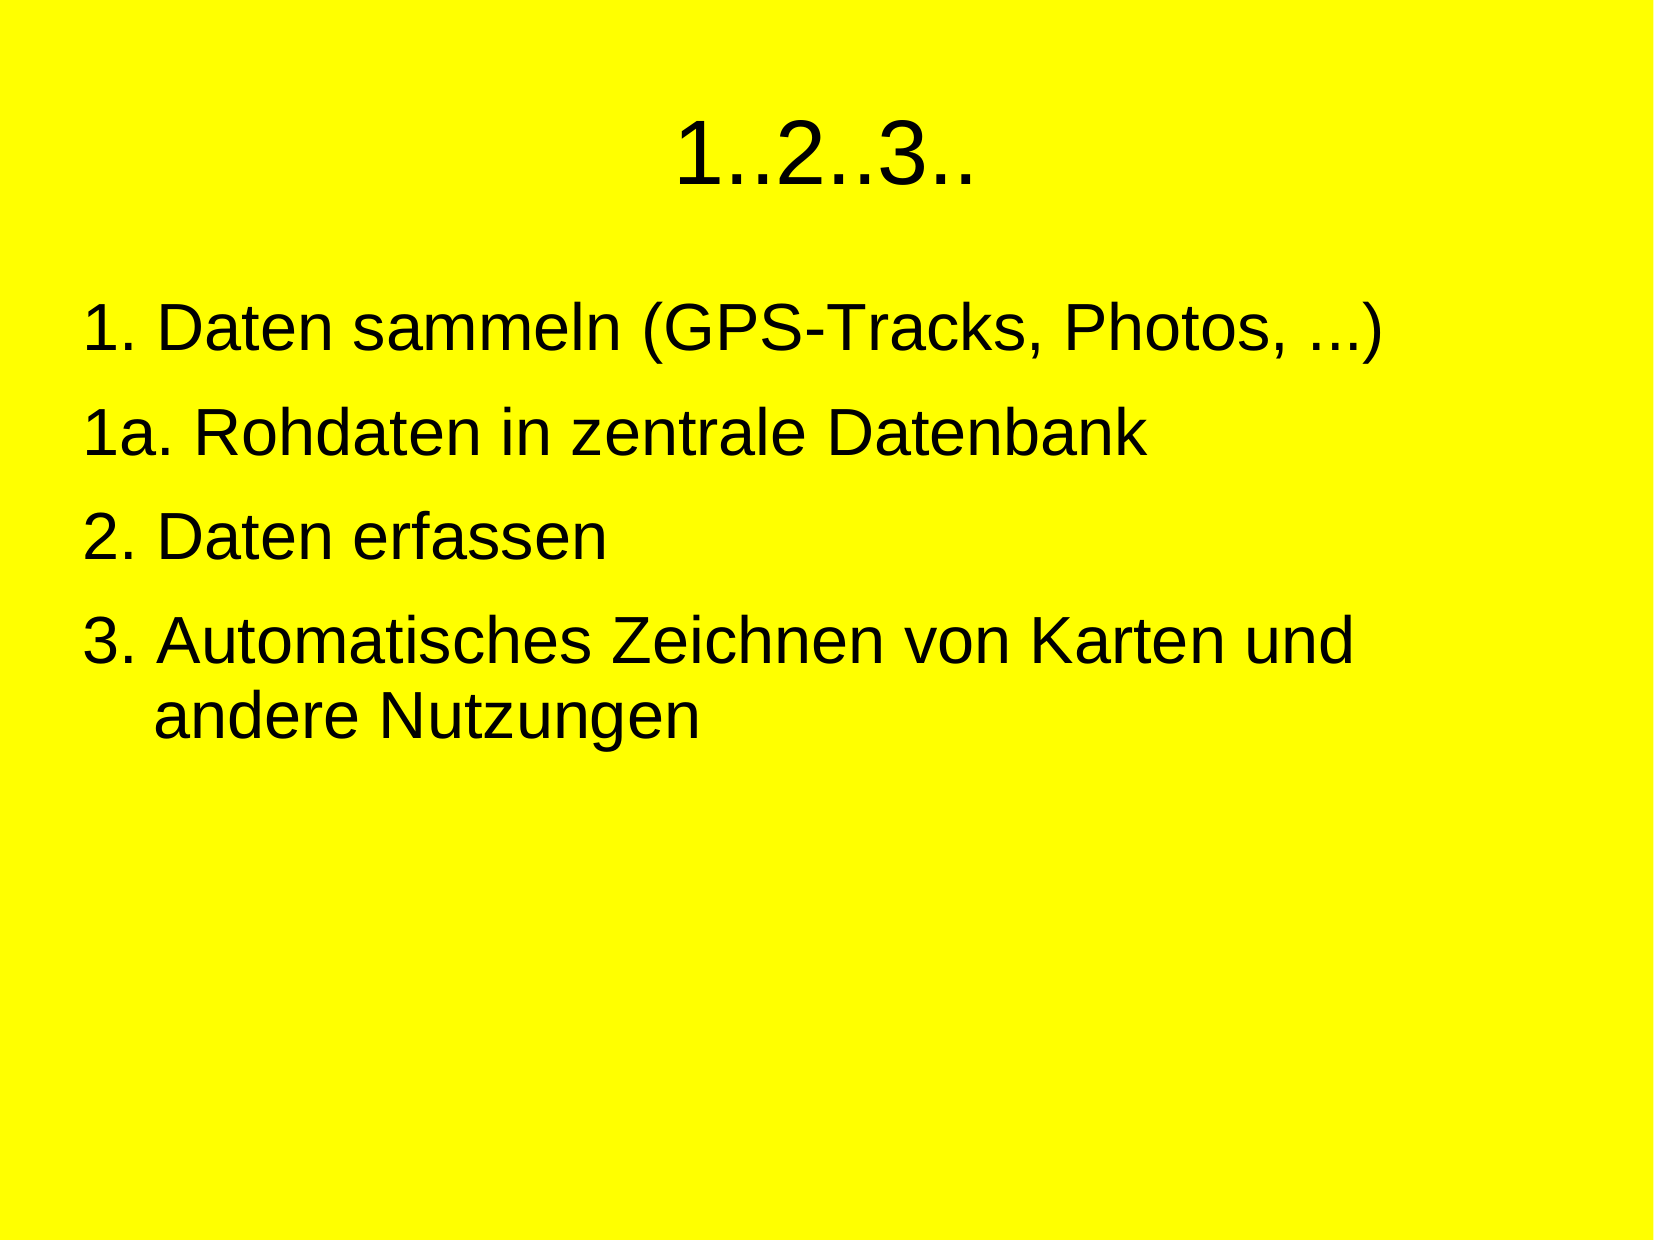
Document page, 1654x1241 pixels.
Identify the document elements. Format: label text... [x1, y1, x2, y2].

title 1..2..3.. [82, 49, 1571, 257]
list 1. Daten sammeln (GPS-Tracks, Photos, ...) 1a. Rohdaten in zentrale Datenbank 2. Daten erfassen 3. Automatisches Zeichnen von Karten und andere Nutzungen [82, 290, 1571, 1109]
